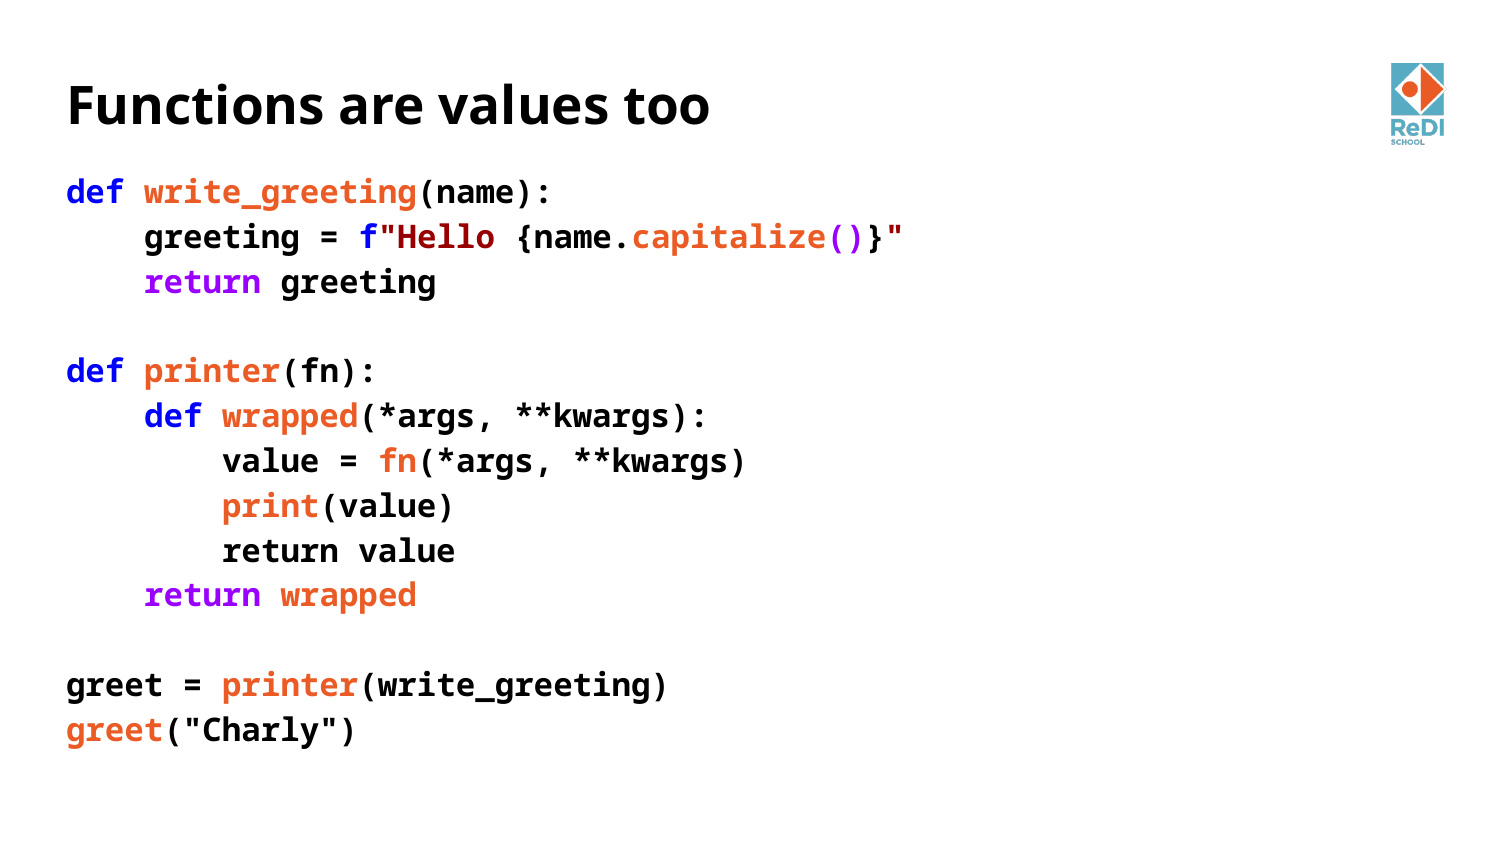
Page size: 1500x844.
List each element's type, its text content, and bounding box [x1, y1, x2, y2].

list def write_greeting(name): greeting = f"Hello {name.capitalize()}" return greeting def printer(fn): def wrapped(*args, **kwargs): value = fn(*args, **kwargs) print(value) return value return wrapped greet = printer(write_greeting) greet("Charly") [51, 150, 1449, 765]
title Functions are values too [51, 56, 1388, 150]
picture [1391, 63, 1447, 145]
